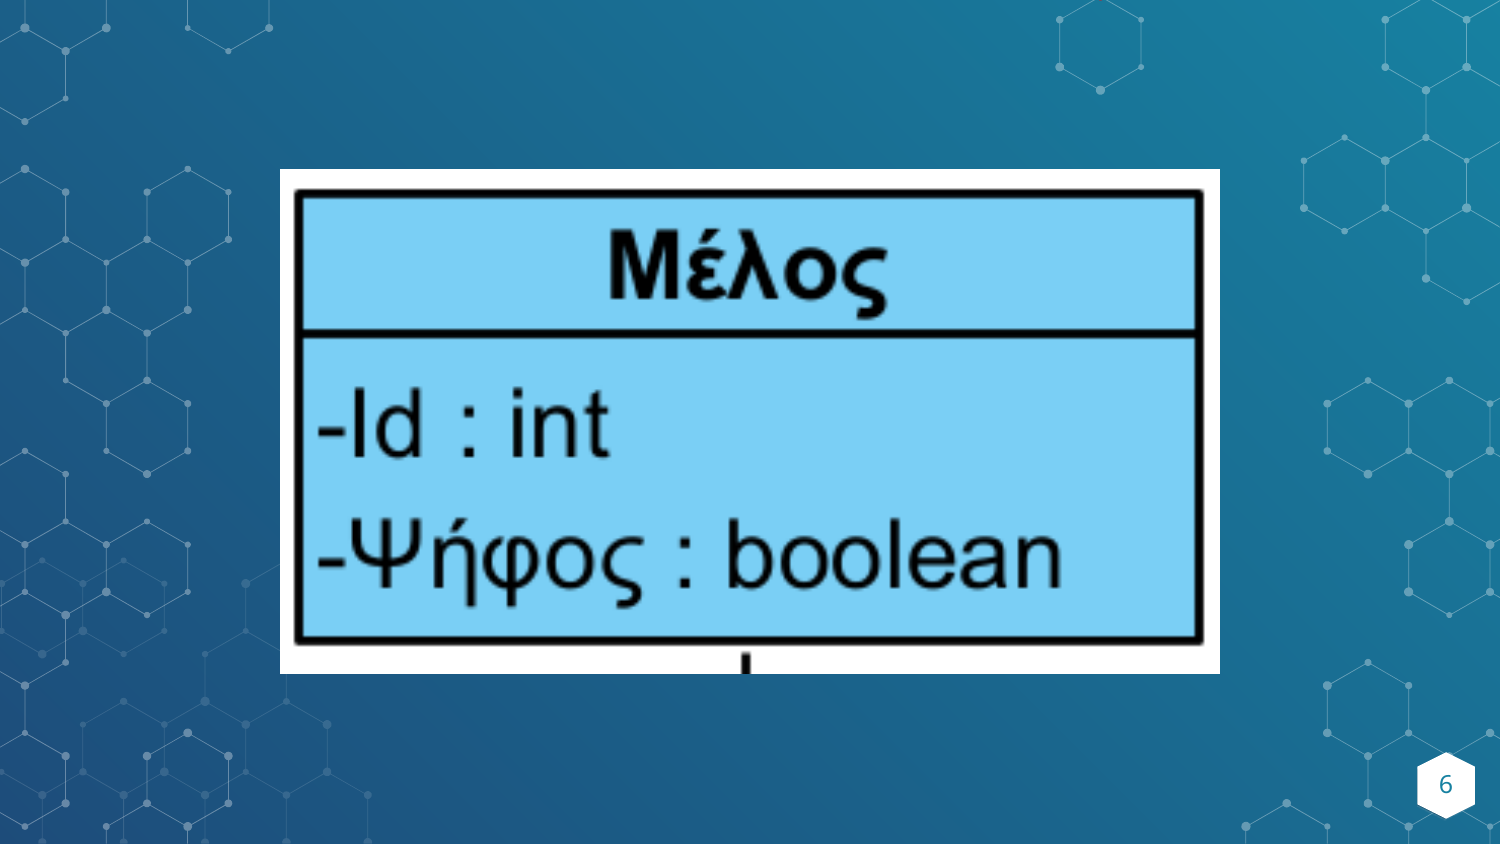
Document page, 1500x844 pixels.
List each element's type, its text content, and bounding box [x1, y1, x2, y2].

slide_number <αριθμός> [1417, 752, 1475, 819]
picture [280, 169, 1220, 674]
